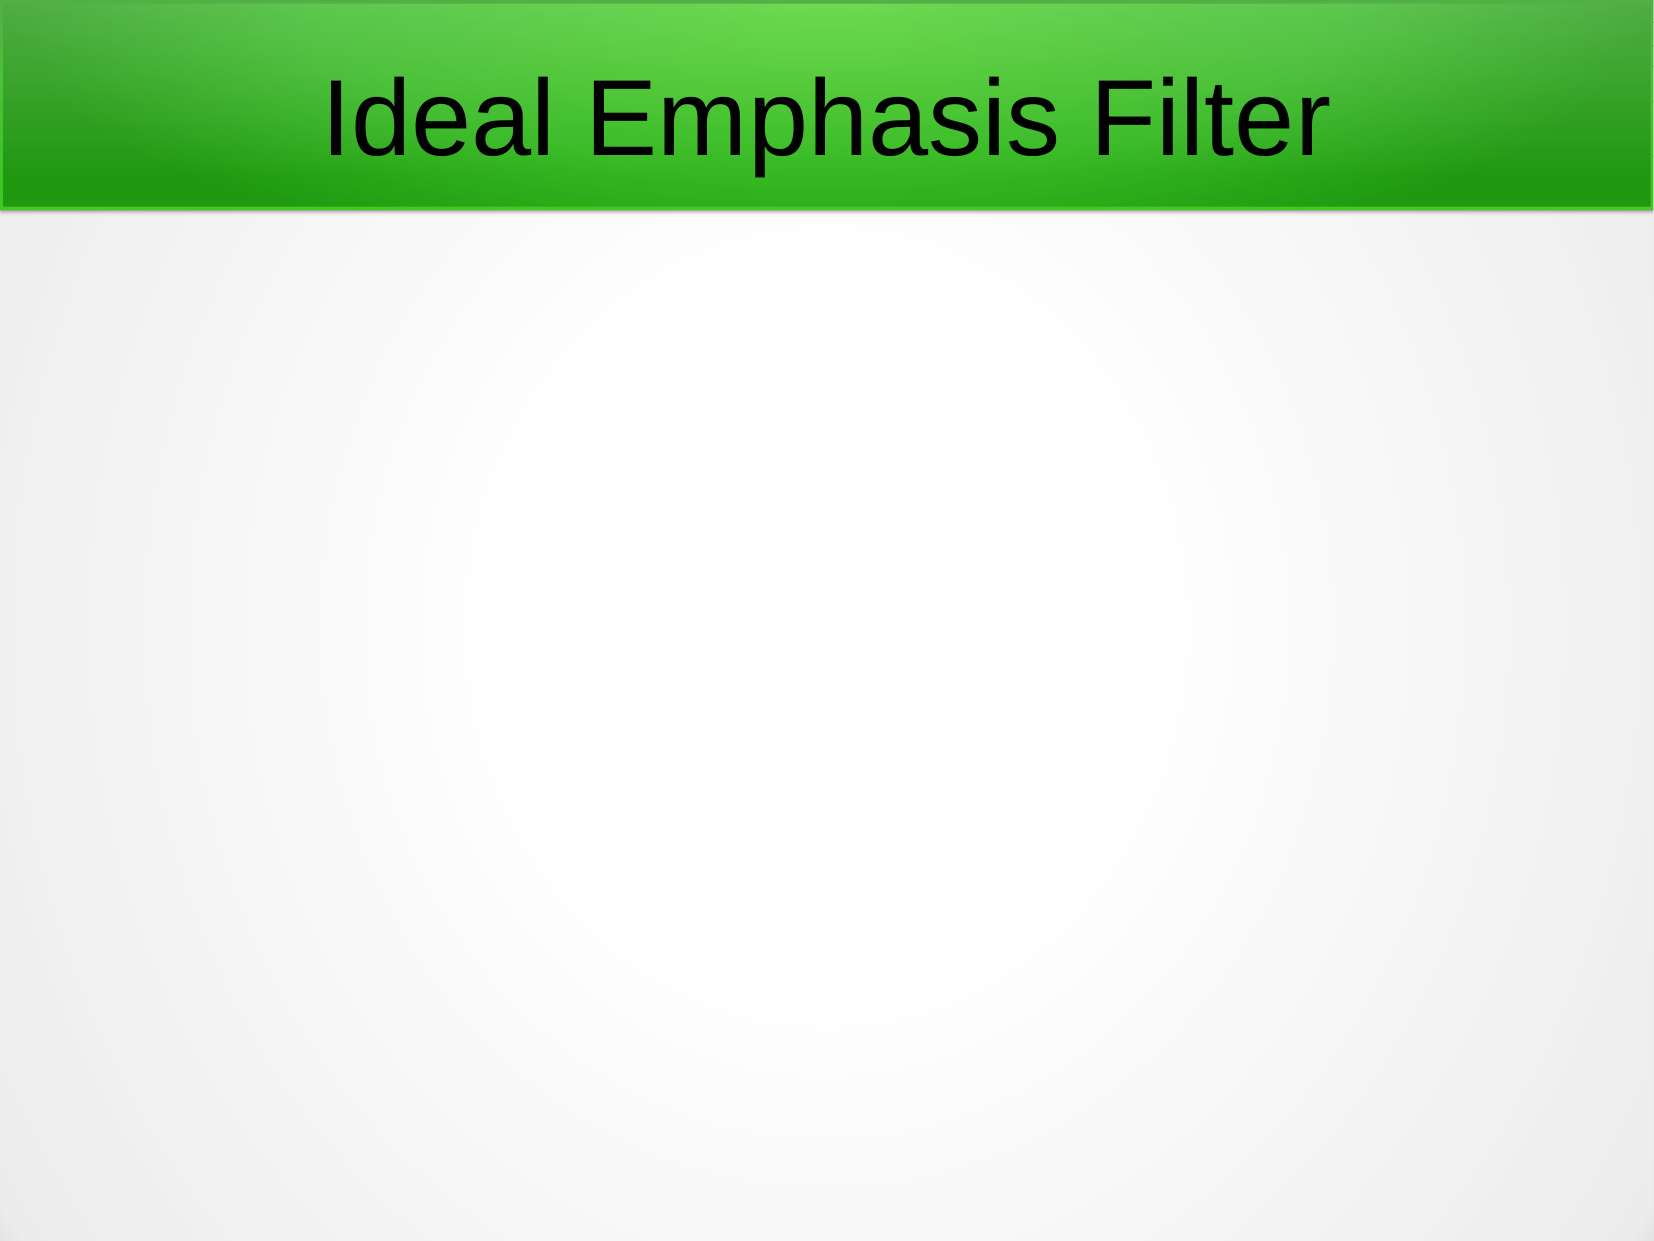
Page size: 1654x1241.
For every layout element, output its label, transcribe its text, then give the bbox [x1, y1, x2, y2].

title Ideal Emphasis Filter [82, 47, 1571, 189]
